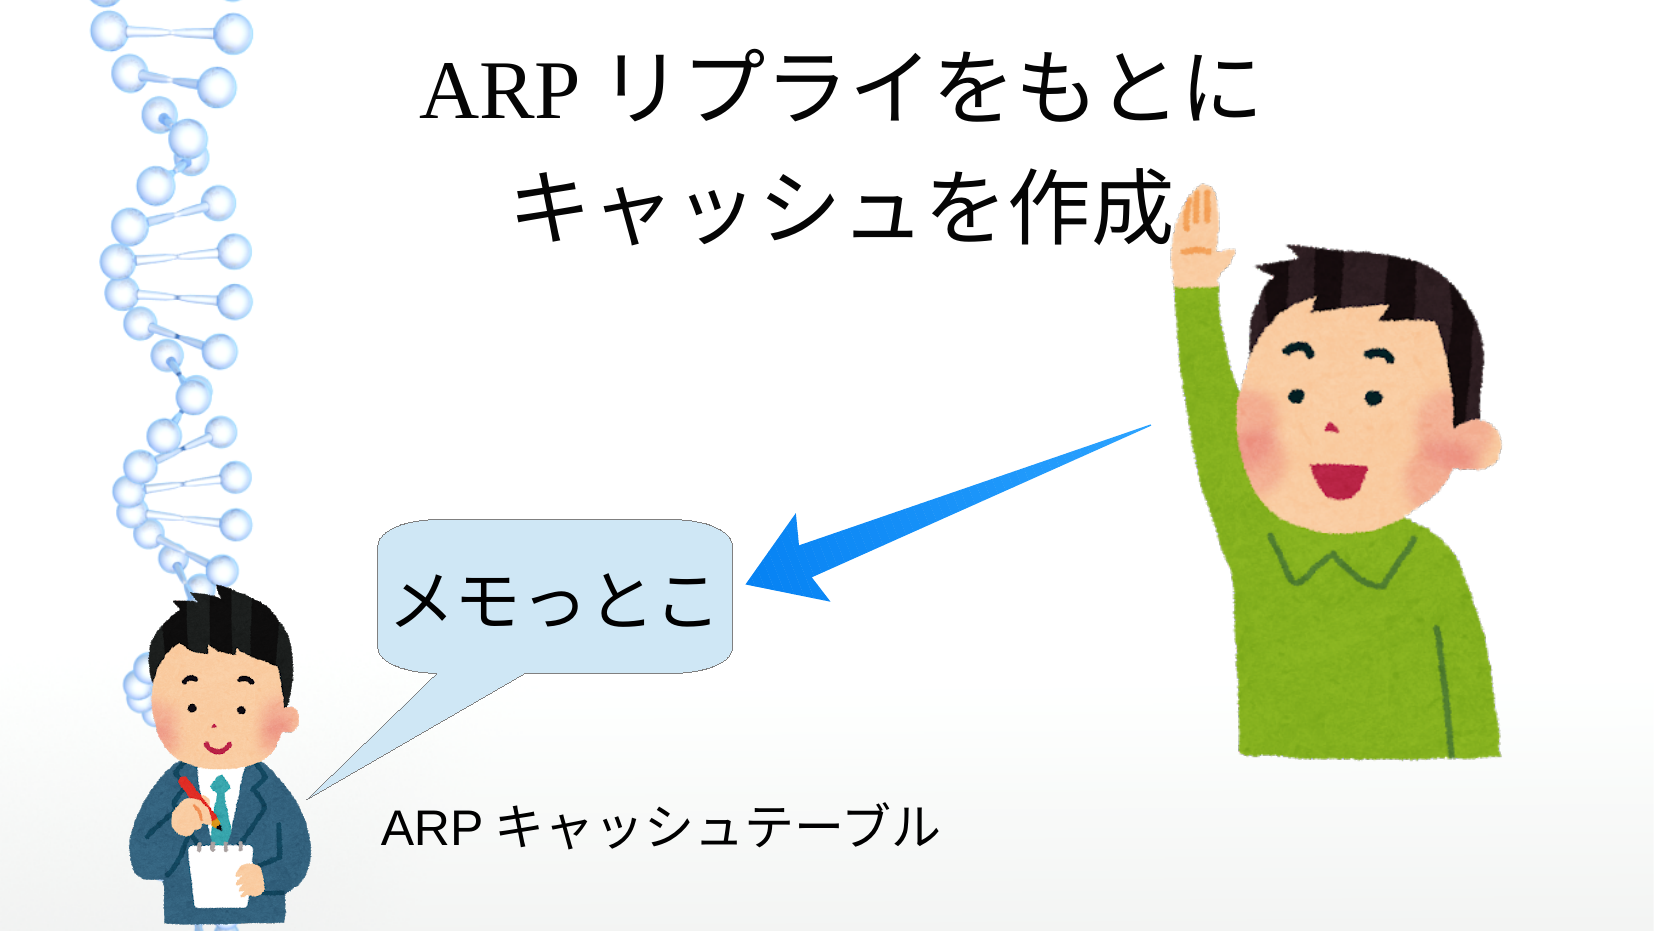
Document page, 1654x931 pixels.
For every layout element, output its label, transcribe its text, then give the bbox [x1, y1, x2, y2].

text_box メモっとこ [306, 519, 733, 800]
title ARPリプライをもとに キャッシュを作成 [177, 0, 1506, 296]
text_box ARPキャッシュテーブル [366, 779, 1134, 869]
picture [0, 0, 1654, 931]
